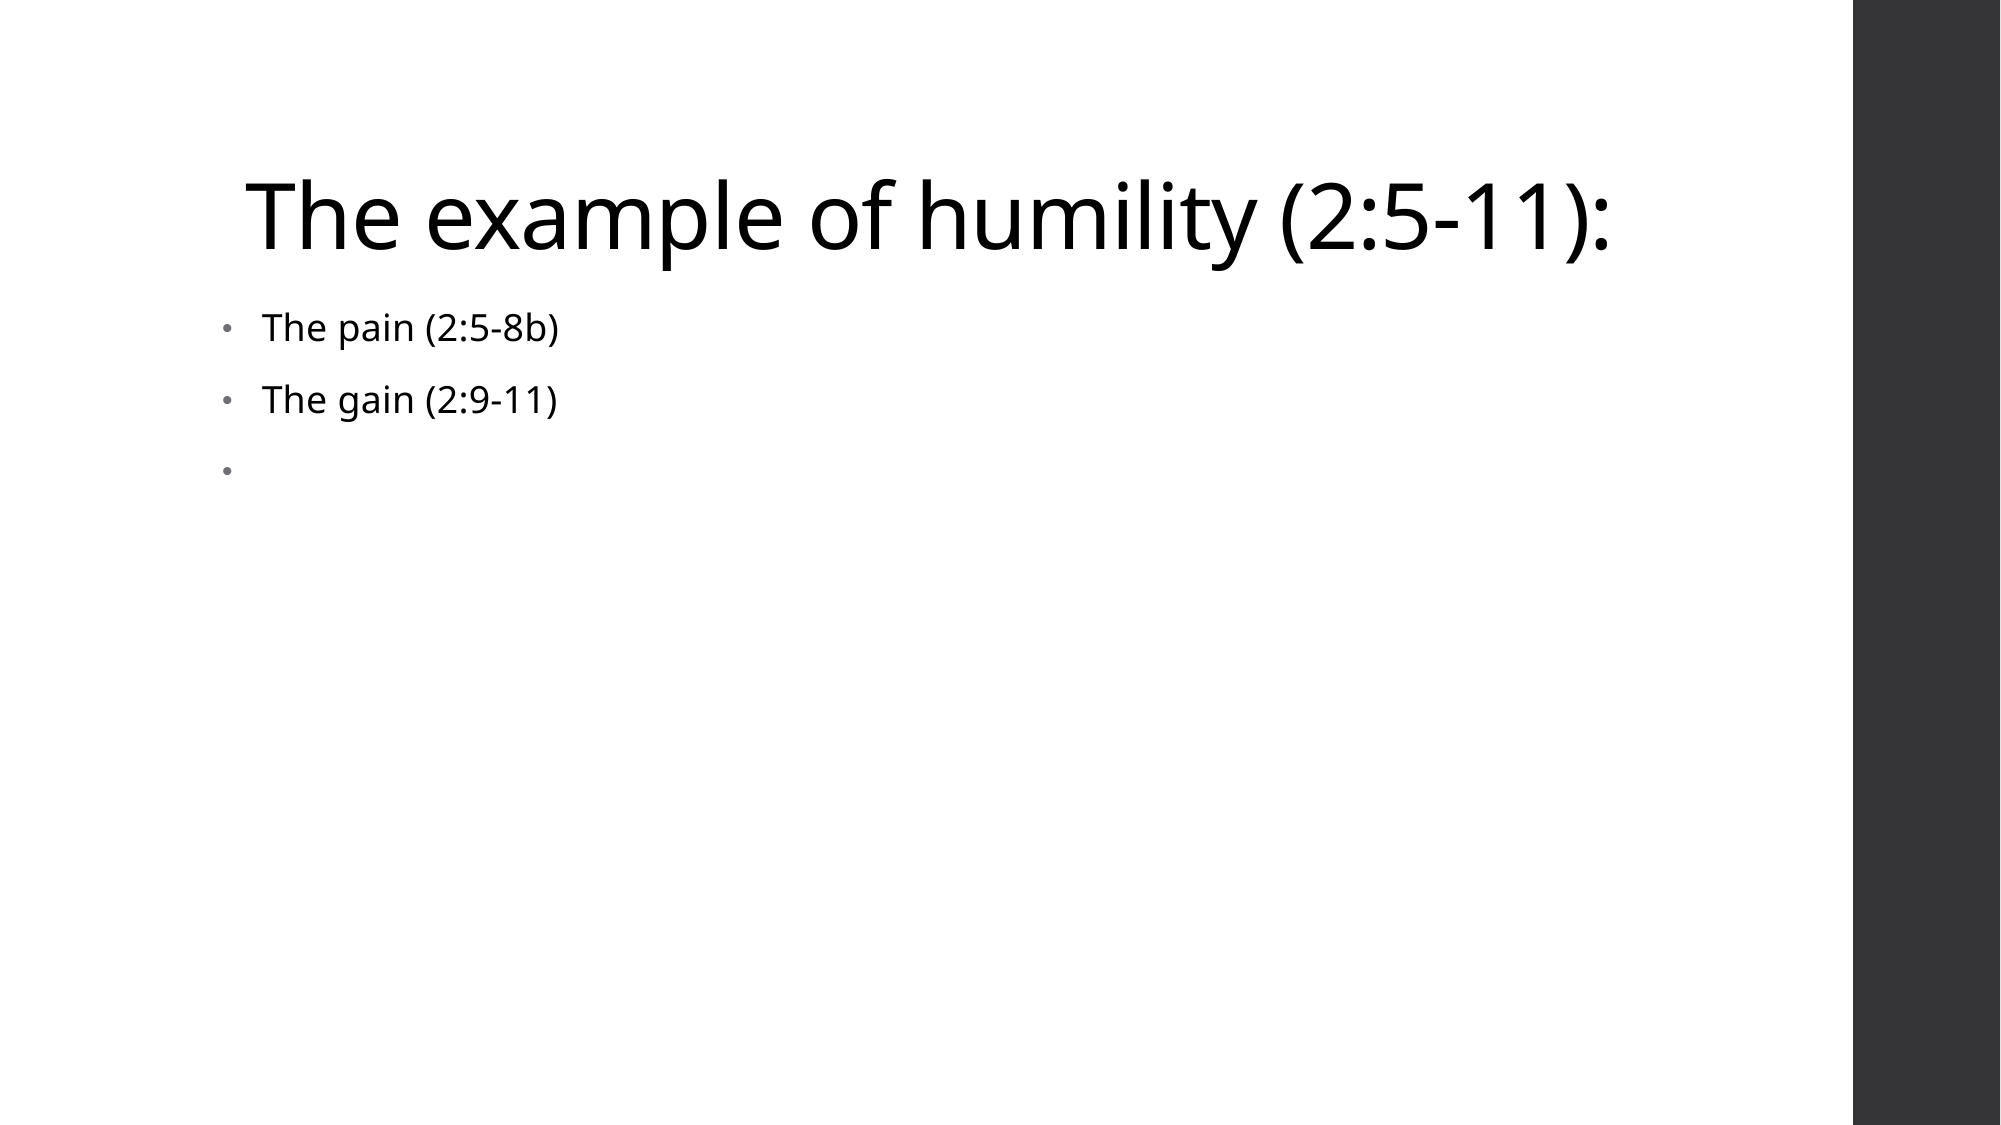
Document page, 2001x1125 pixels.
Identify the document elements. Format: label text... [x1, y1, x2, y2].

list The pain (2:5-8b) The gain (2:9-11) [206, 299, 1617, 1014]
title The example of humility (2:5-11): [206, 60, 1797, 278]
